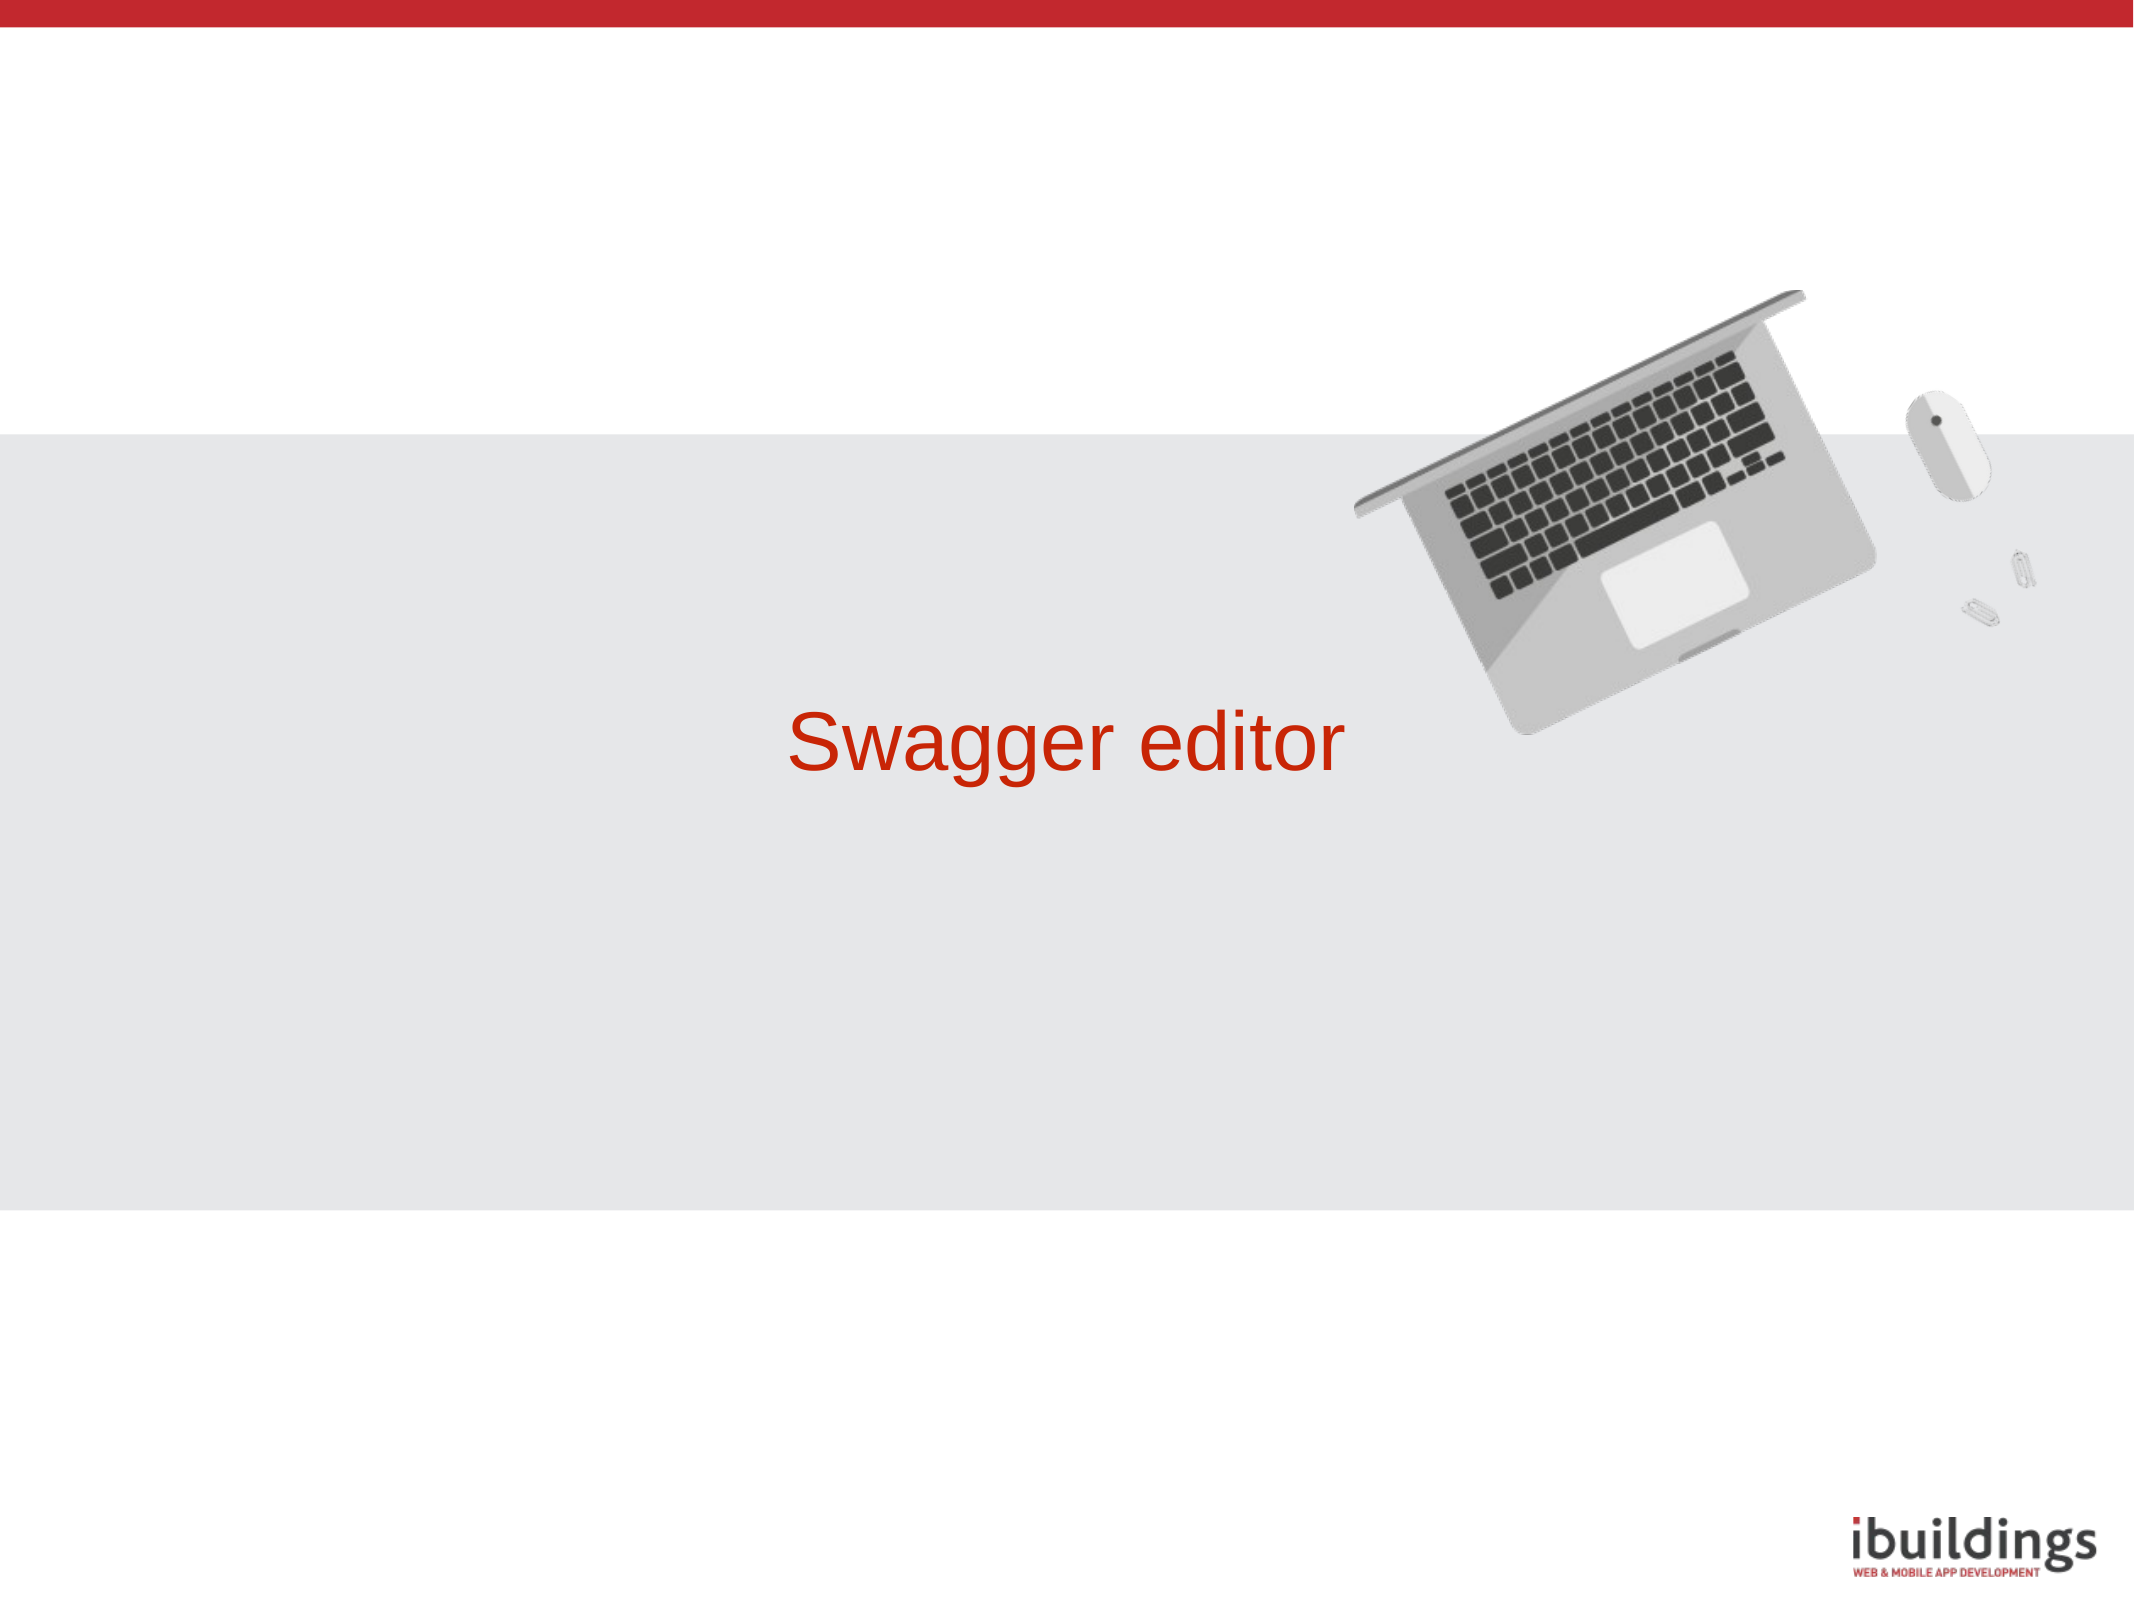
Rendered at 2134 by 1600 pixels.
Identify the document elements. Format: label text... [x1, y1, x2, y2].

picture [1960, 593, 2000, 633]
text_box Swagger editor [0, 679, 2134, 796]
picture [1354, 290, 2036, 679]
picture [2003, 549, 2045, 591]
picture [1853, 1517, 2099, 1577]
